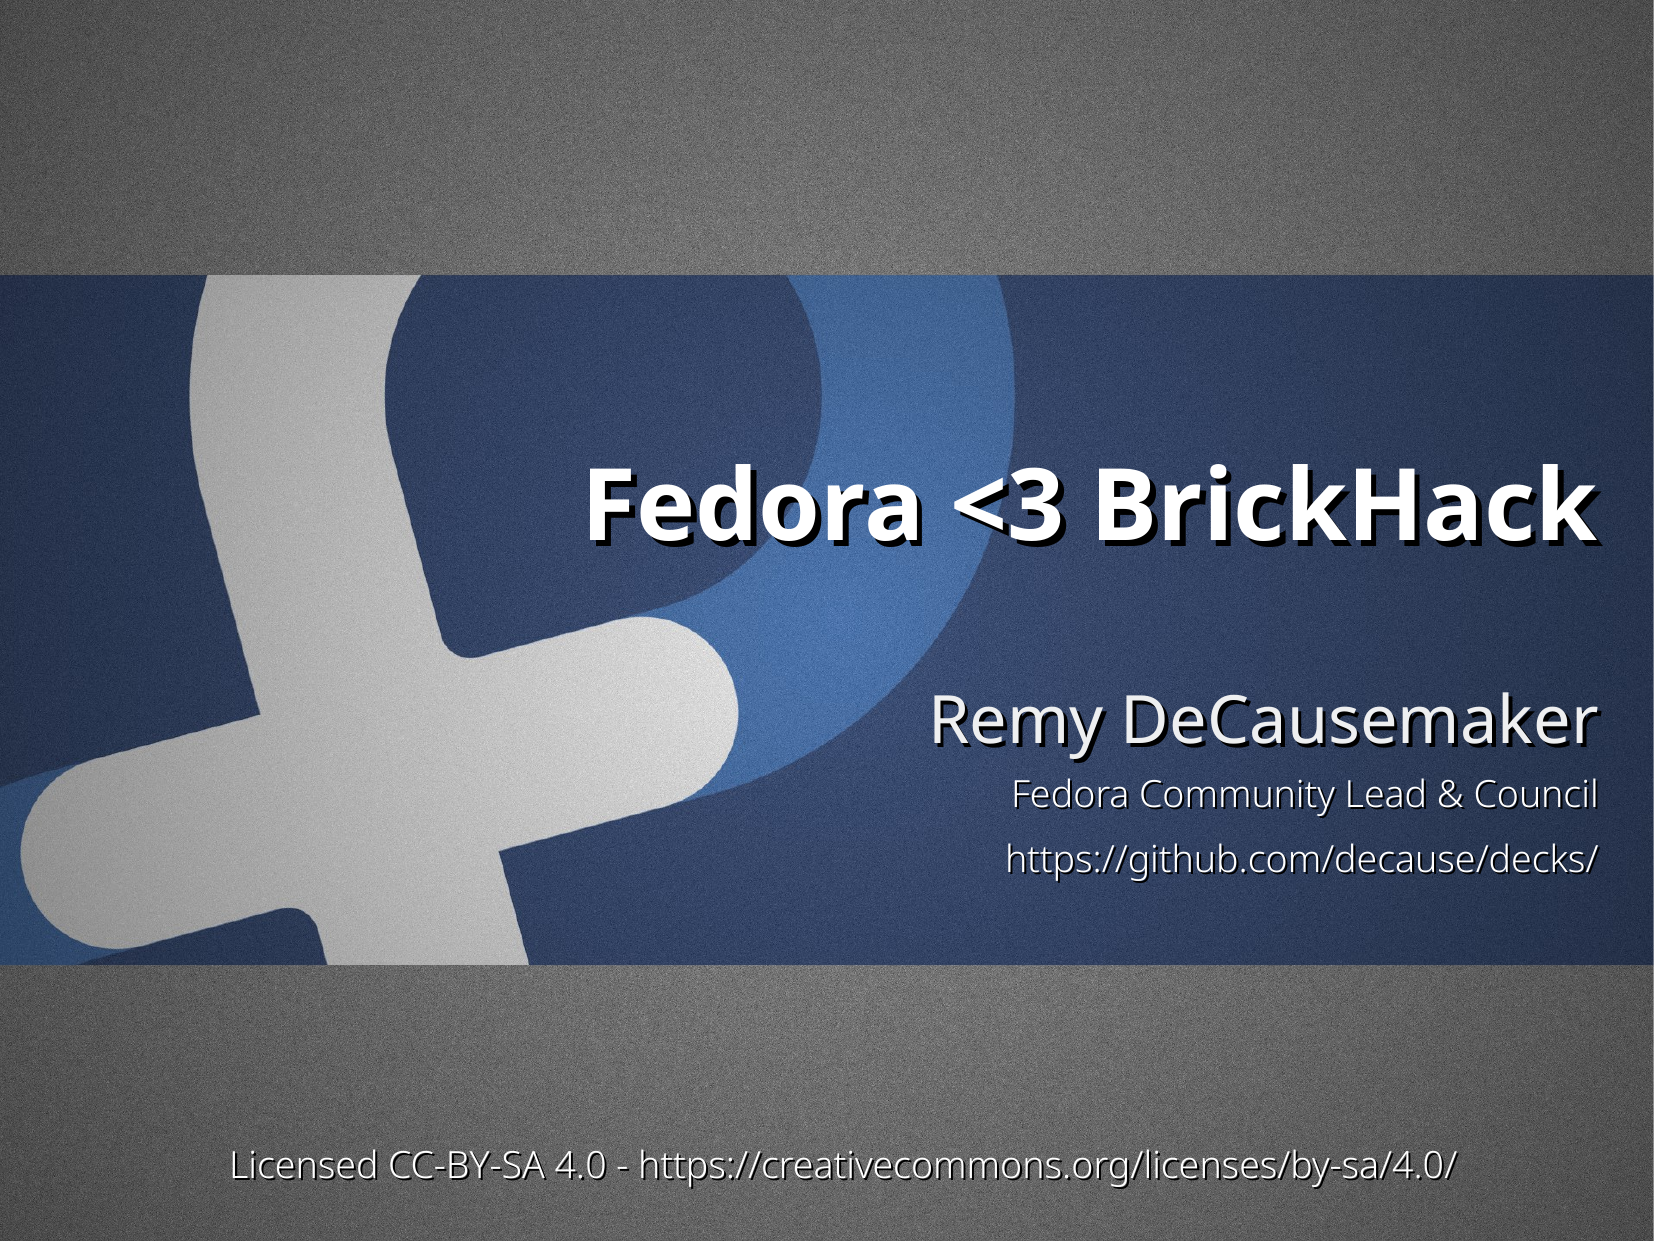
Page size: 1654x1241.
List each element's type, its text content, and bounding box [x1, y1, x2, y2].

text_box Fedora Community Lead & Council [531, 757, 1615, 822]
title Fedora <3 BrickHack [248, 376, 1599, 627]
text_box Remy DeCausemaker [649, 672, 1615, 757]
text_box https://github.com/decause/decks/ [531, 822, 1615, 893]
text_box Licensed CC-BY-SA 4.0 - https://creativecommons.org/licenses/by-sa/4.0/ [75, 1126, 1613, 1197]
picture [0, 0, 1654, 1241]
